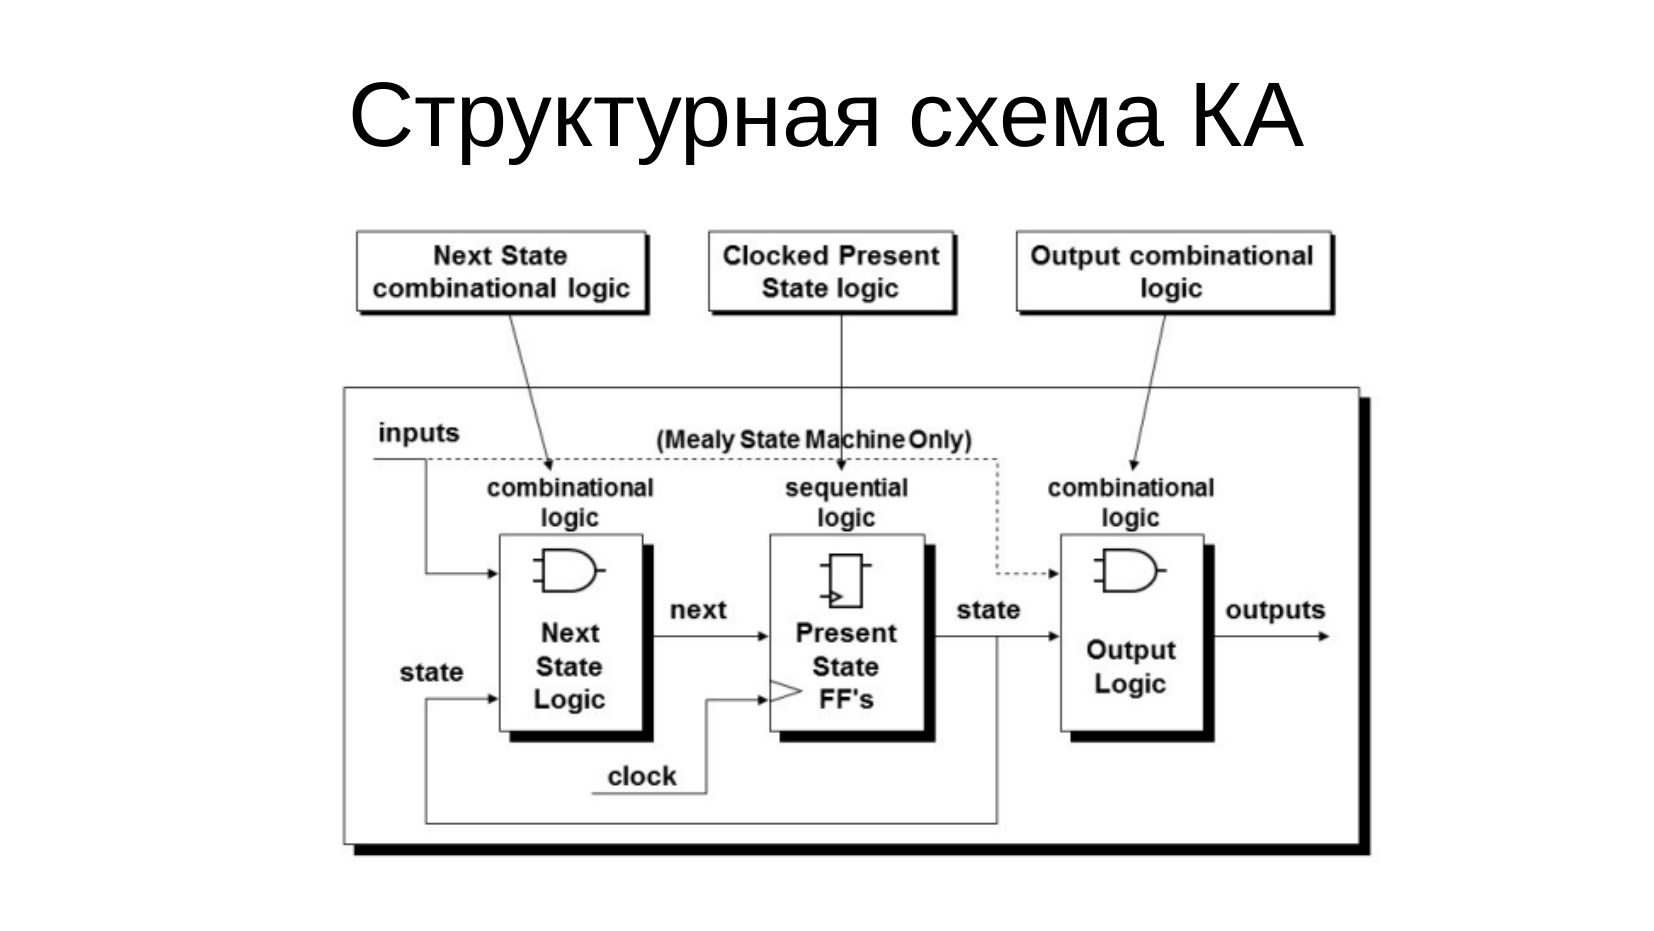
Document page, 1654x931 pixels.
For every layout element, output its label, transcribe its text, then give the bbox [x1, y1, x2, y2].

picture [285, 208, 1428, 888]
title Структурная схема КА [82, 37, 1571, 193]
